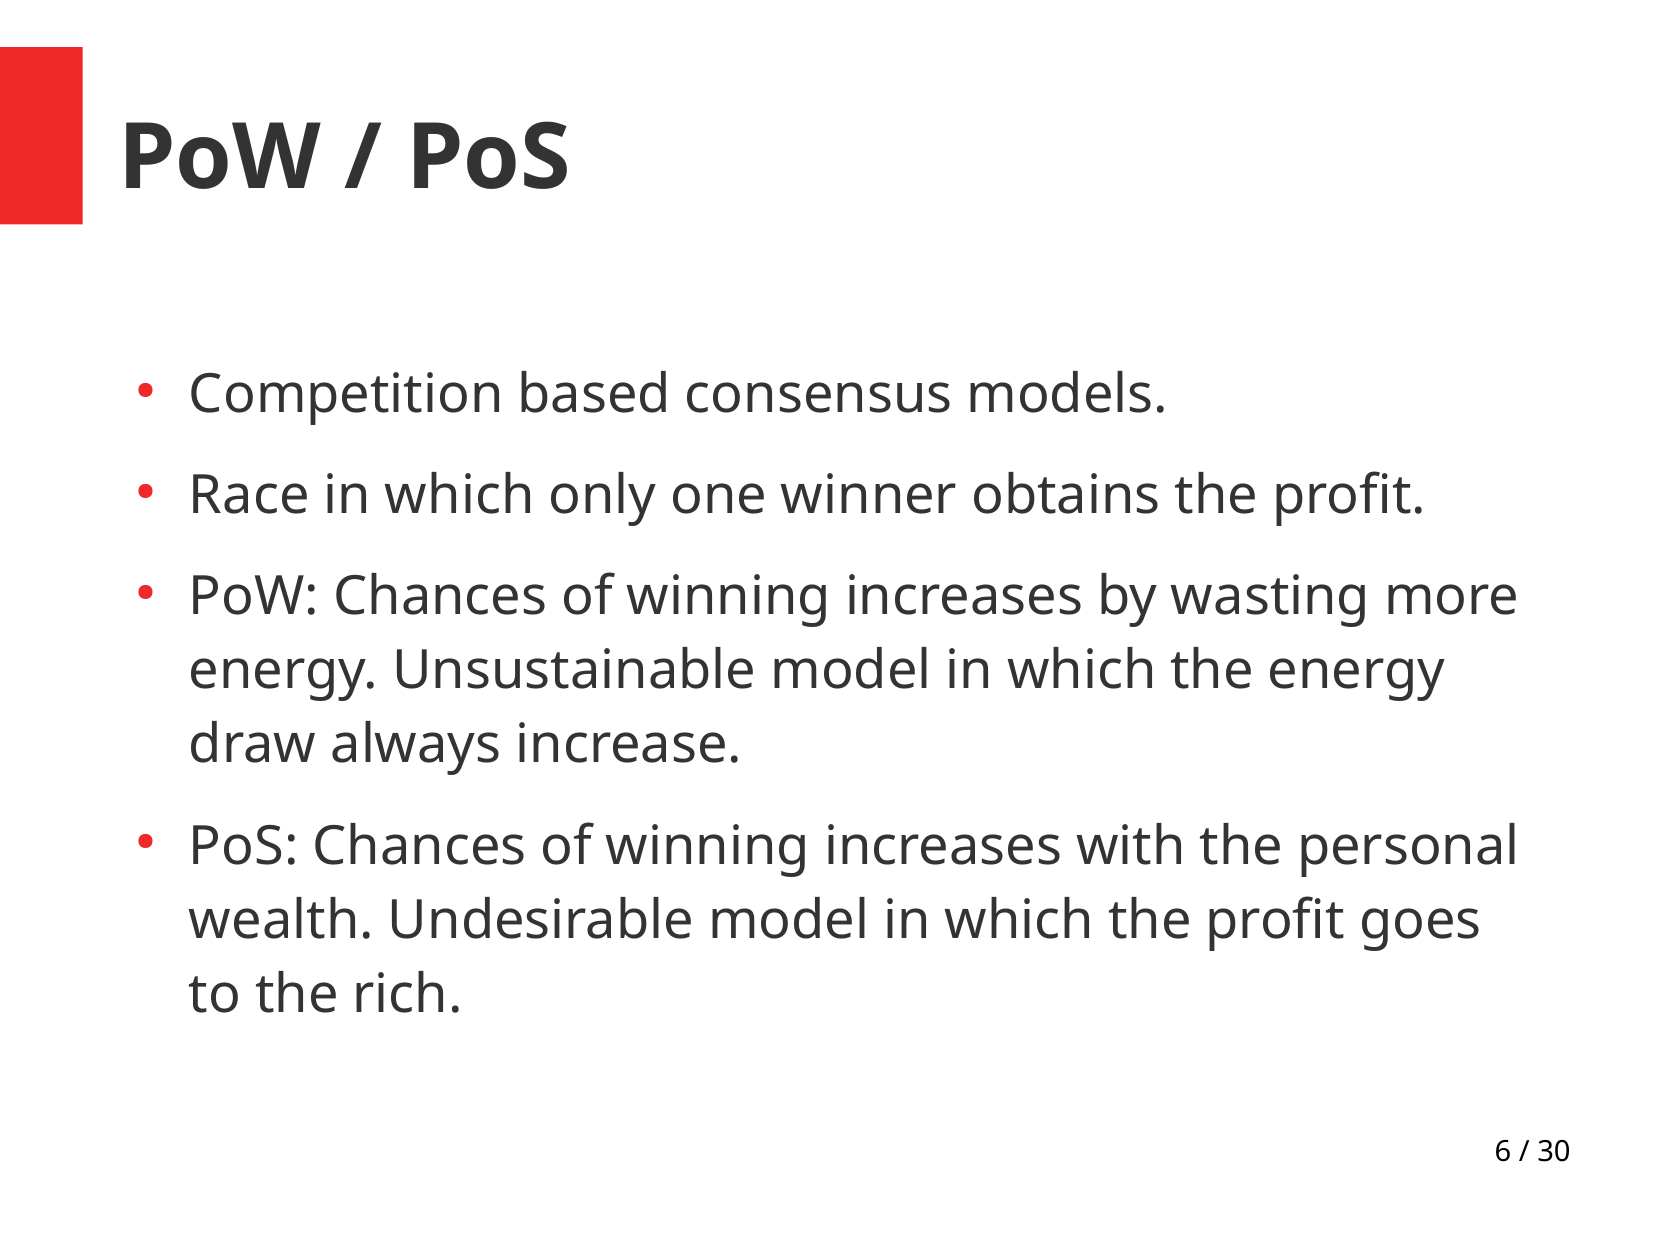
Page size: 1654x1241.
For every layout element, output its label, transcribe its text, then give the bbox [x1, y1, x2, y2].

list Competition based consensus models. Race in which only one winner obtains the profit. PoW: Chances of winning increases by wasting more energy. Unsustainable model in which the energy draw always increase. PoS: Chances of winning increases with the personal wealth. Undesirable model in which the profit goes to the rich. [118, 354, 1536, 1074]
title PoW / PoS [118, 49, 1571, 257]
